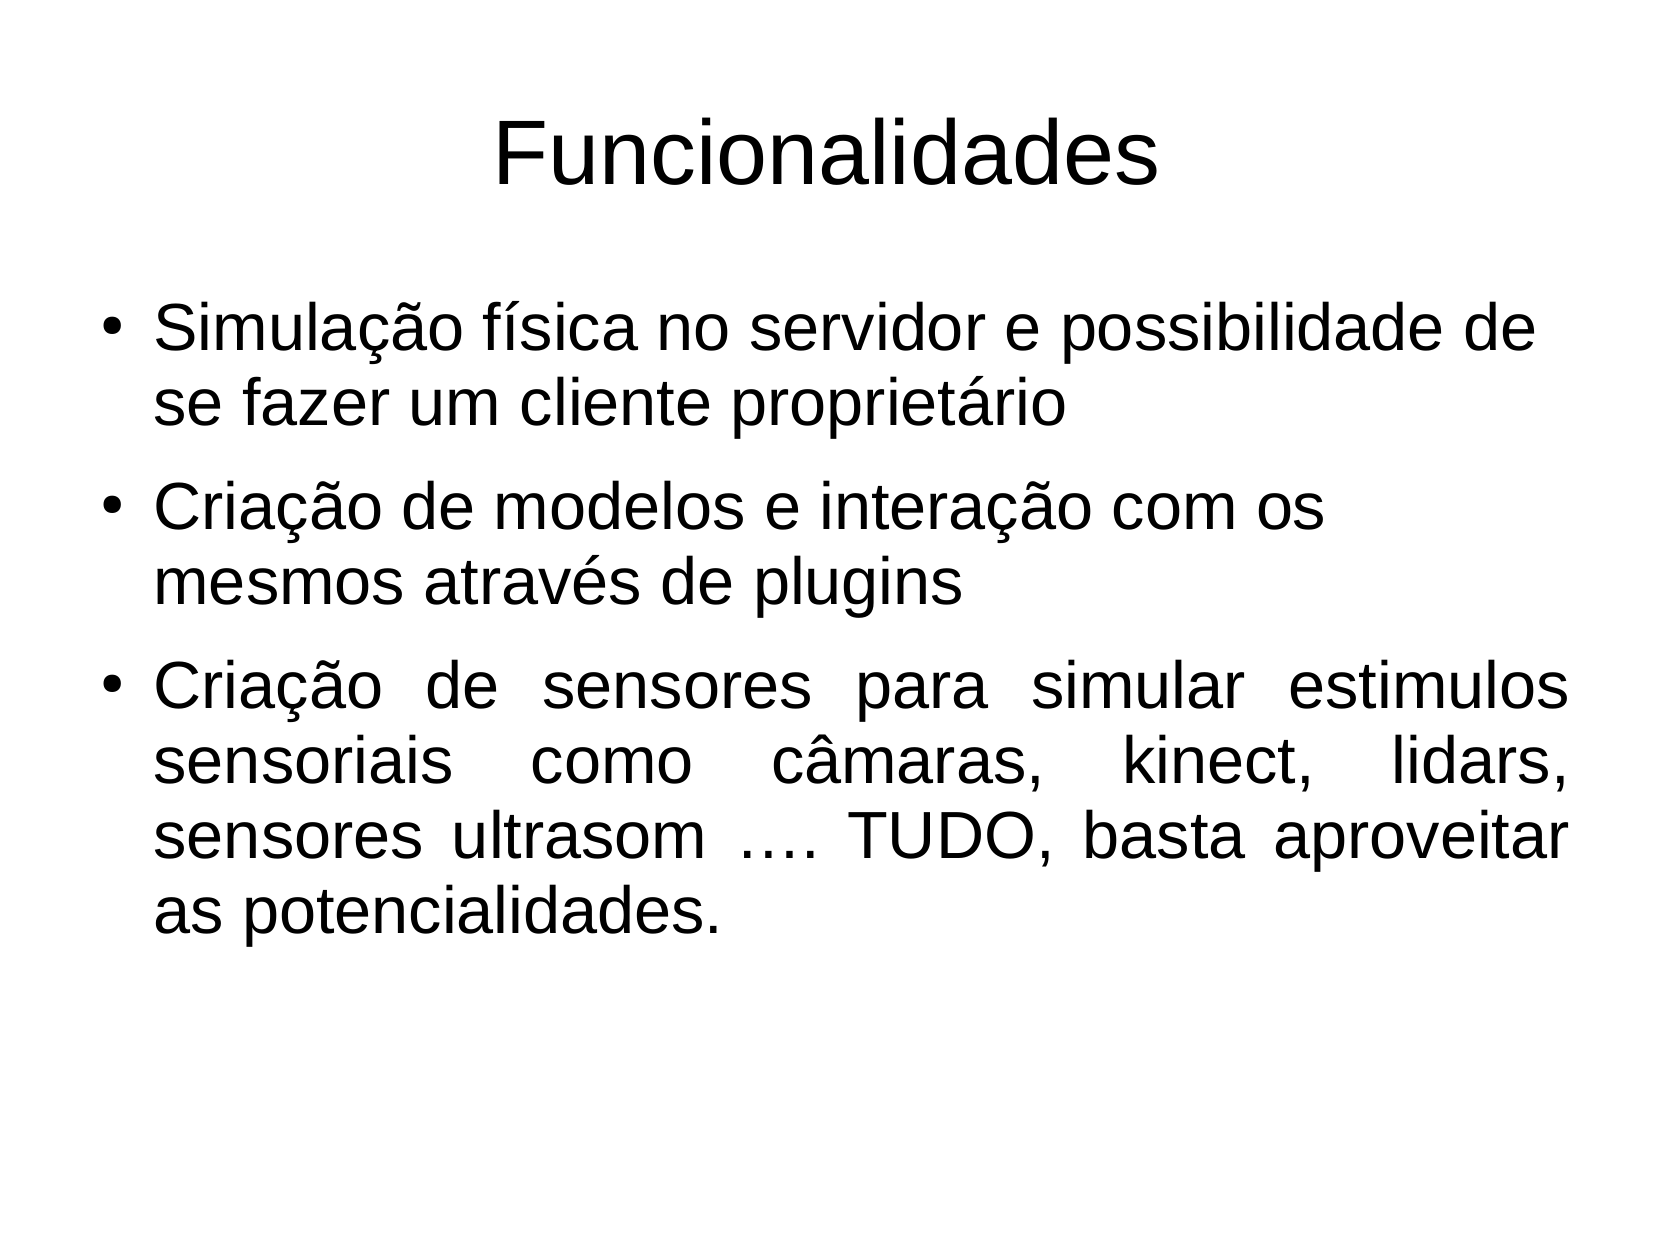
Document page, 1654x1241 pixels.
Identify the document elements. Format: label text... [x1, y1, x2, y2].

title Funcionalidades [82, 49, 1571, 257]
list Simulação física no servidor e possibilidade de se fazer um cliente proprietário Criação de modelos e interação com os mesmos através de plugins Criação de sensores para simular estimulos sensoriais como câmaras, kinect, lidars, sensores ultrasom …. TUDO, basta aproveitar as potencialidades. [82, 290, 1571, 1010]
